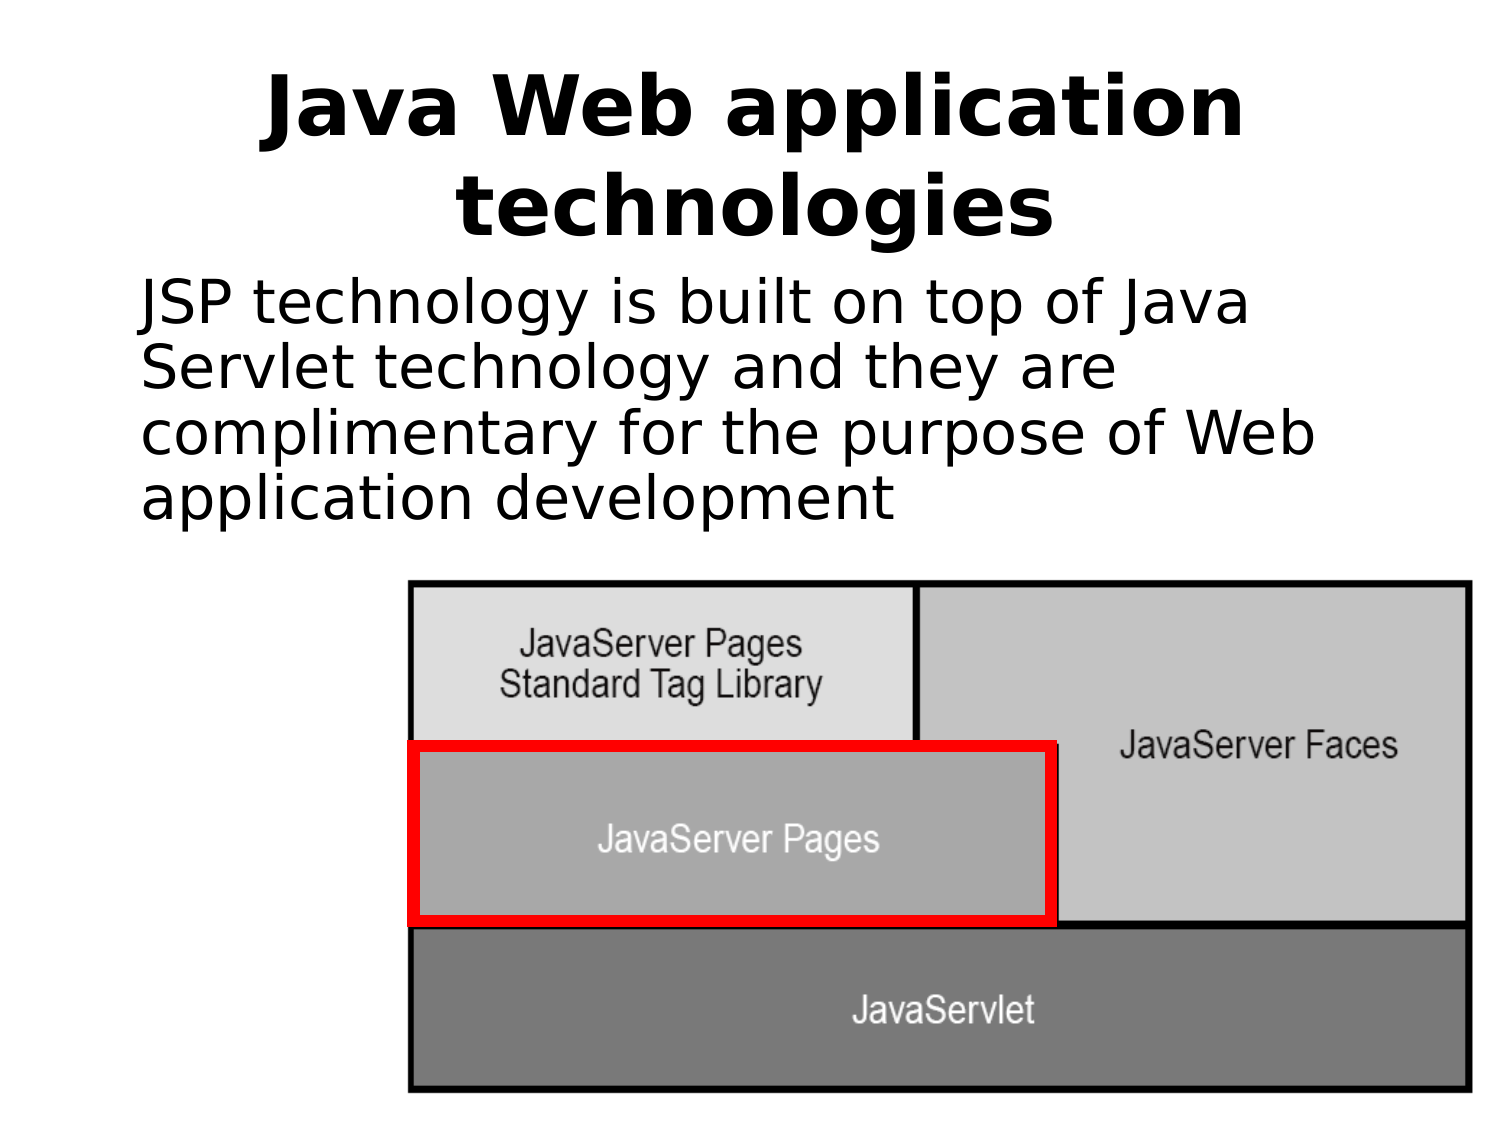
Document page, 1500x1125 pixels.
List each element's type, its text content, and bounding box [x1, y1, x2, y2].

title Java Web application technologies [35, 47, 1477, 260]
list JSP technology is built on top of Java Servlet technology and they are complimentary for the purpose of Web application development [50, 263, 1371, 567]
picture [401, 576, 1477, 1099]
